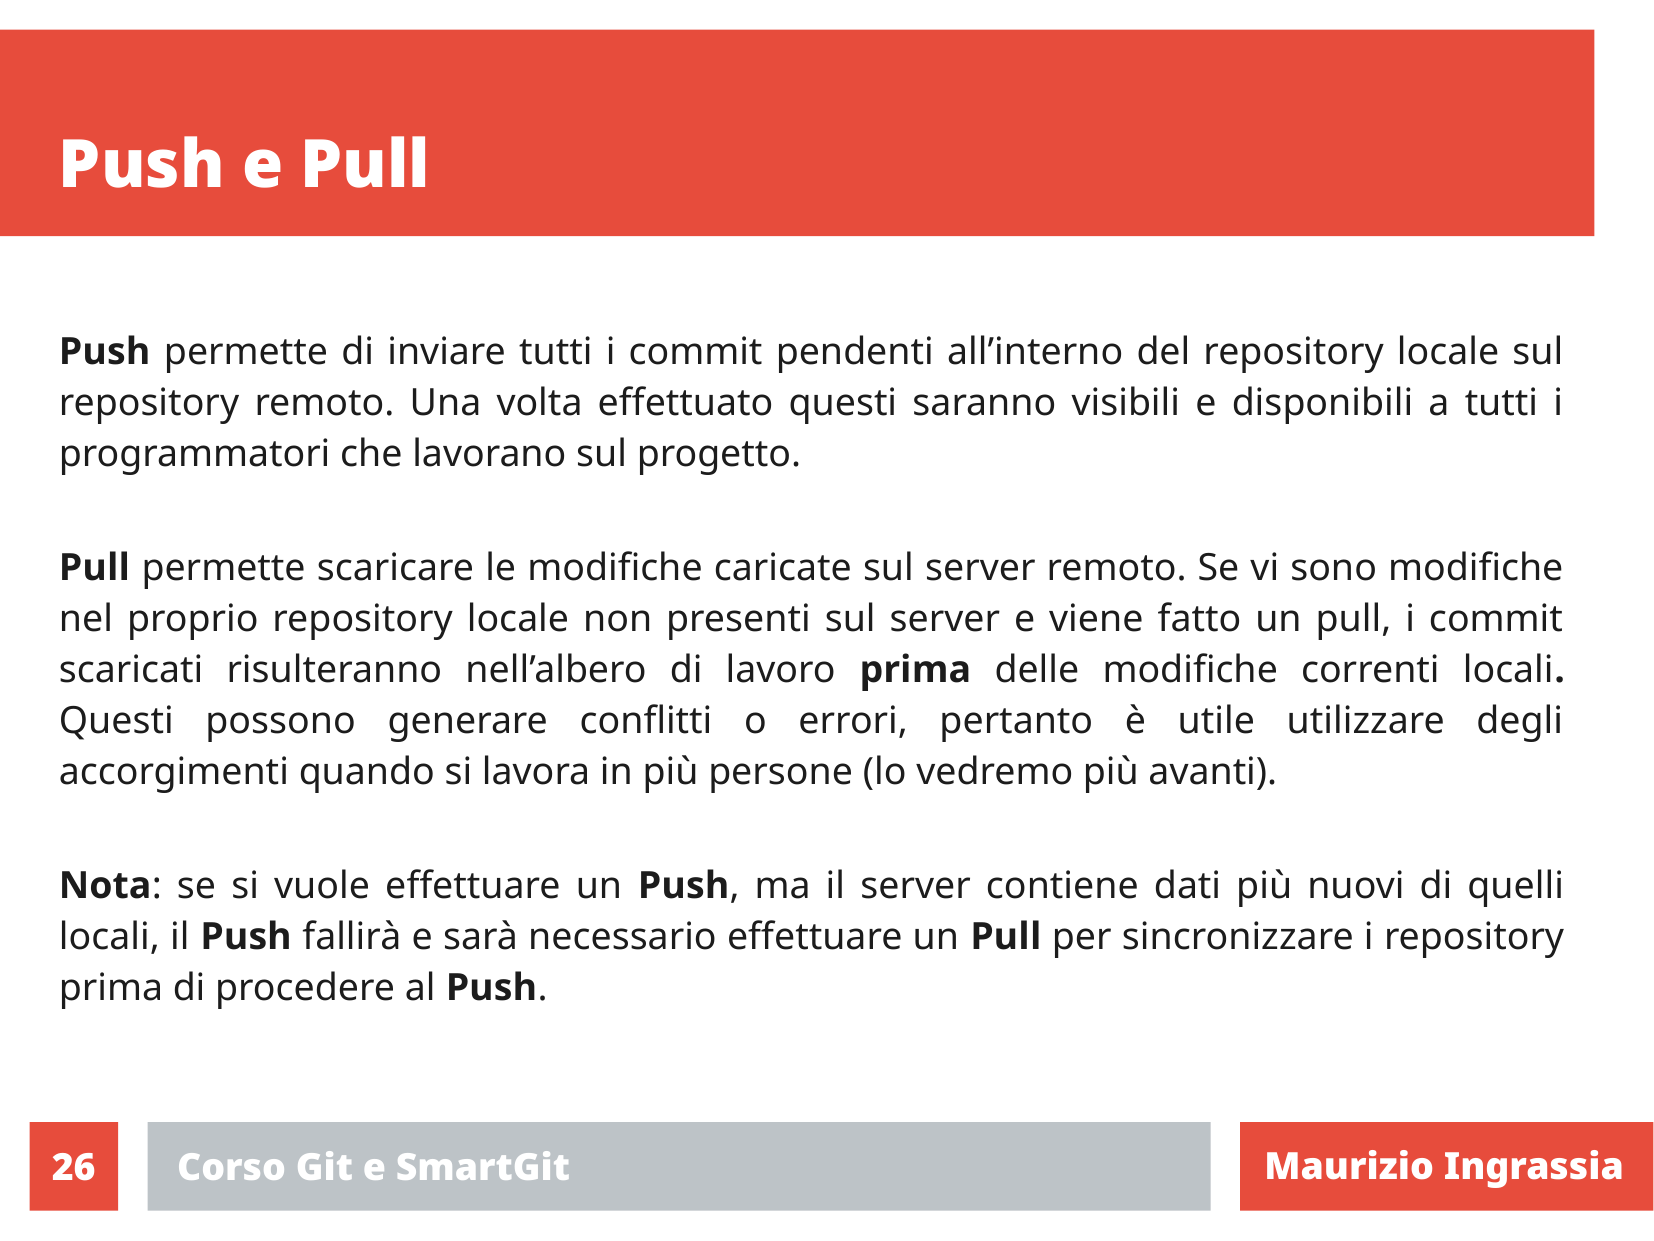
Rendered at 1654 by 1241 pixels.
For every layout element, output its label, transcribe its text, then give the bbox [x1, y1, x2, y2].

list Push permette di inviare tutti i commit pendenti all’interno del repository locale sul repository remoto. Una volta effettuato questi saranno visibili e disponibili a tutti i programmatori che lavorano sul progetto. Pull permette scaricare le modifiche caricate sul server remoto. Se vi sono modifiche nel proprio repository locale non presenti sul server e viene fatto un pull, i commit scaricati risulteranno nell’albero di lavoro prima delle modifiche correnti locali. Questi possono generare conflitti o errori, pertanto è utile utilizzare degli accorgimenti quando si lavora in più persone (lo vedremo più avanti). Nota: se si vuole effettuare un Push, ma il server contiene dati più nuovi di quelli locali, il Push fallirà e sarà necessario effettuare un Pull per sincronizzare i repository prima di procedere al Push. [59, 324, 1565, 1093]
title Push e Pull [59, 59, 1595, 207]
